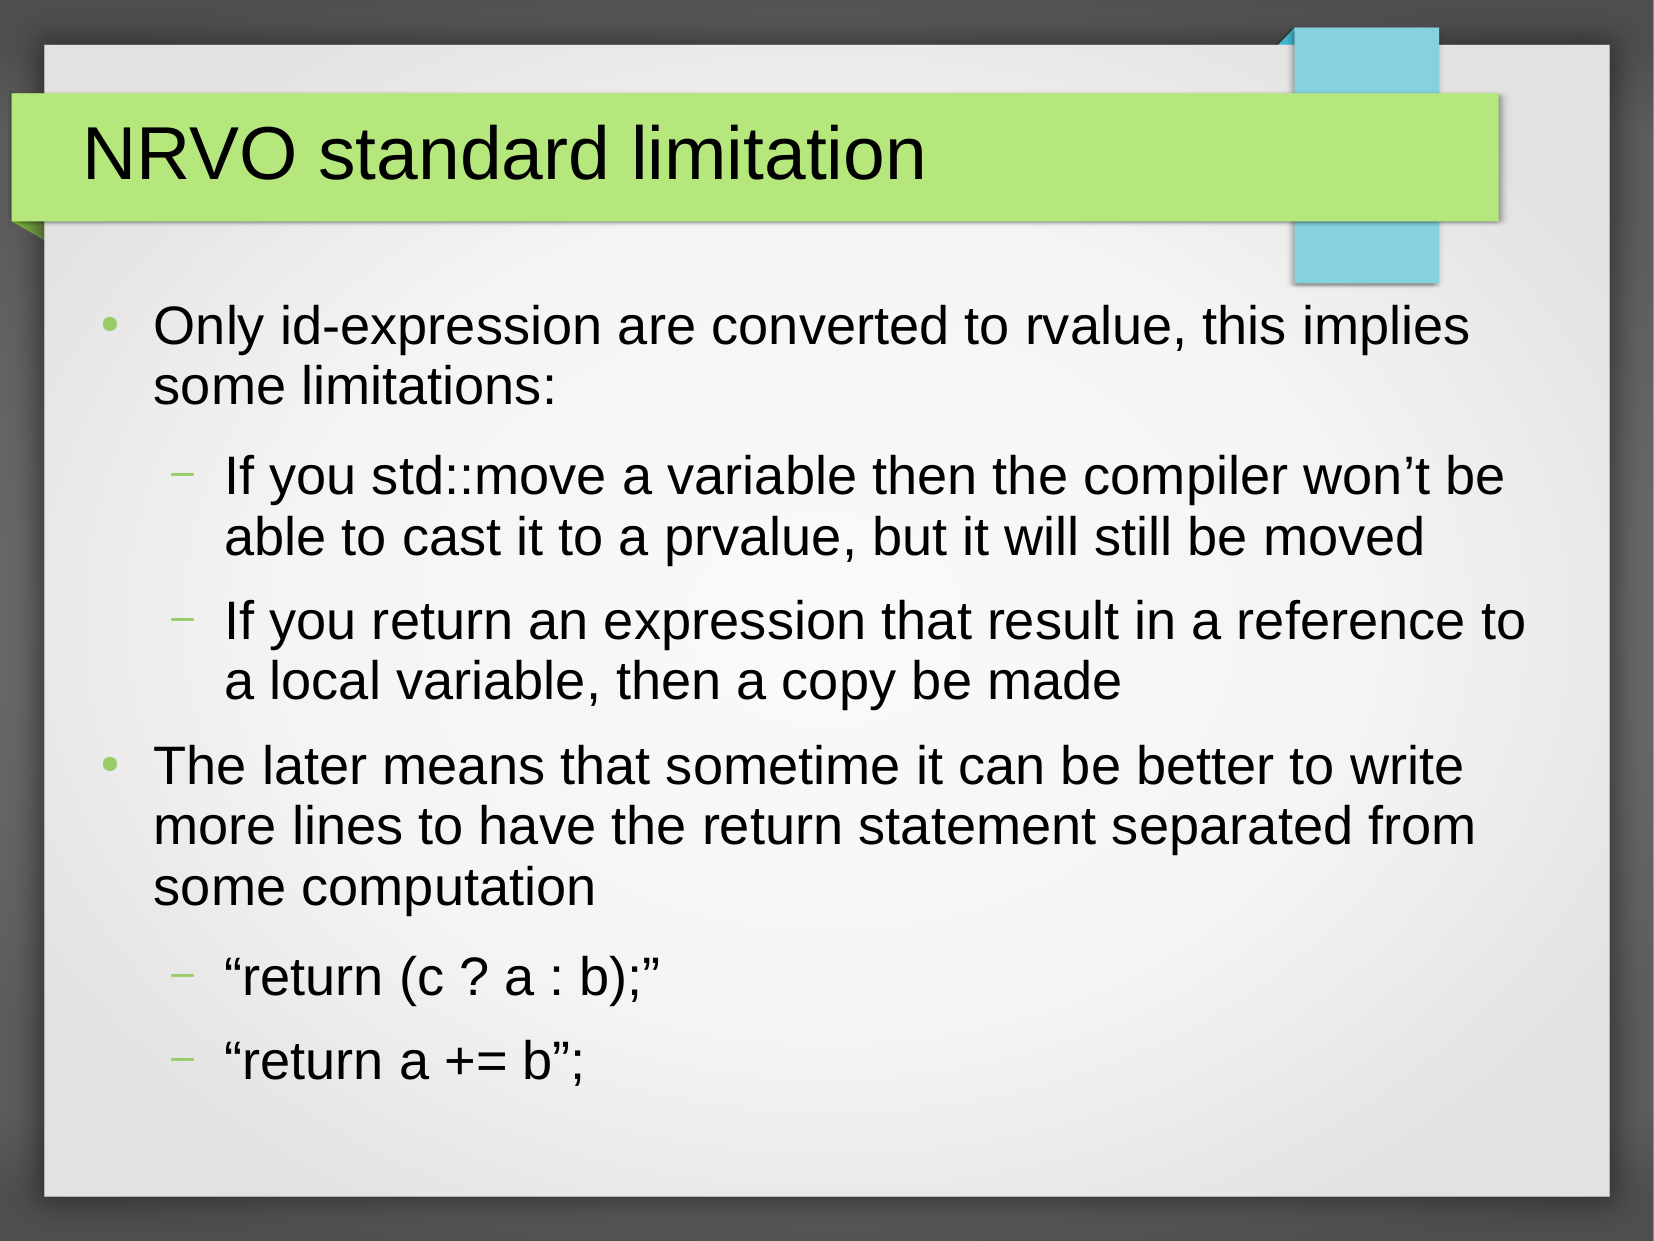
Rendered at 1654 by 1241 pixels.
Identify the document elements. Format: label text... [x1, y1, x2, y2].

picture [0, 0, 1654, 1241]
title NRVO standard limitation [82, 94, 1264, 213]
list Only id-expression are converted to rvalue, this implies some limitations: If you std::move a variable then the compiler won’t be able to cast it to a prvalue, but it will still be moved If you return an expression that result in a reference to a local variable, then a copy be made The later means that sometime it can be better to write more lines to have the return statement separated from some computation “return (c ? a : b);” “return a += b”; [82, 295, 1571, 1111]
